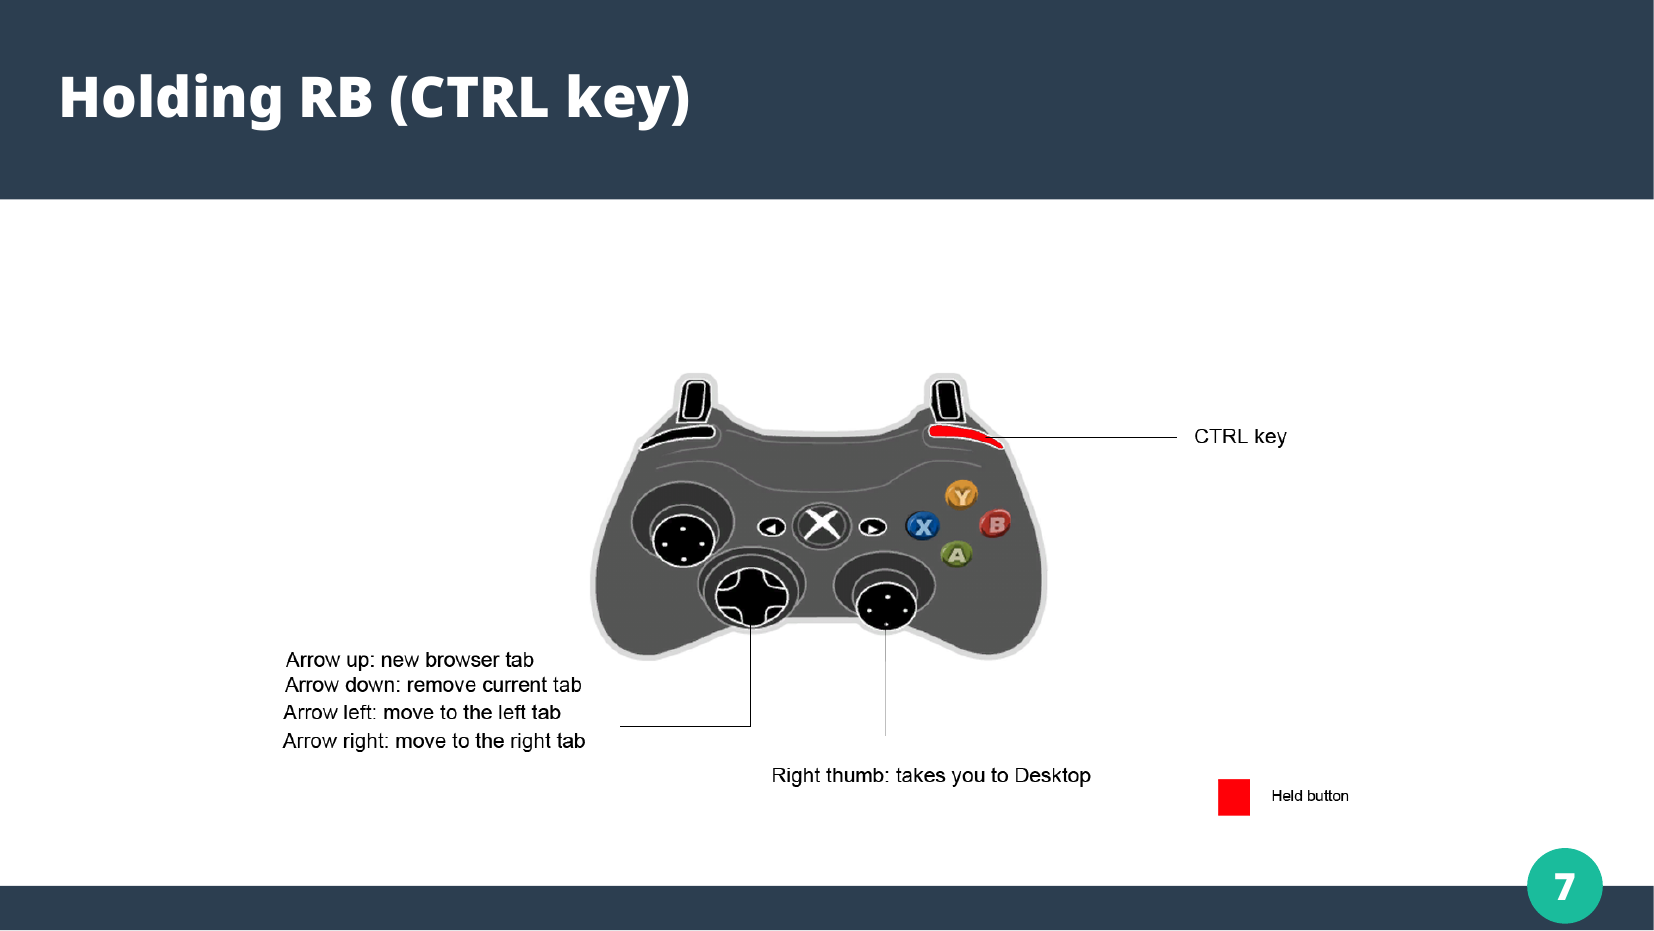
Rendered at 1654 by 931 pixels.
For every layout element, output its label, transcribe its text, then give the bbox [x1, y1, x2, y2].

title Holding RB (CTRL key) [59, 37, 1595, 155]
picture [275, 204, 1378, 826]
